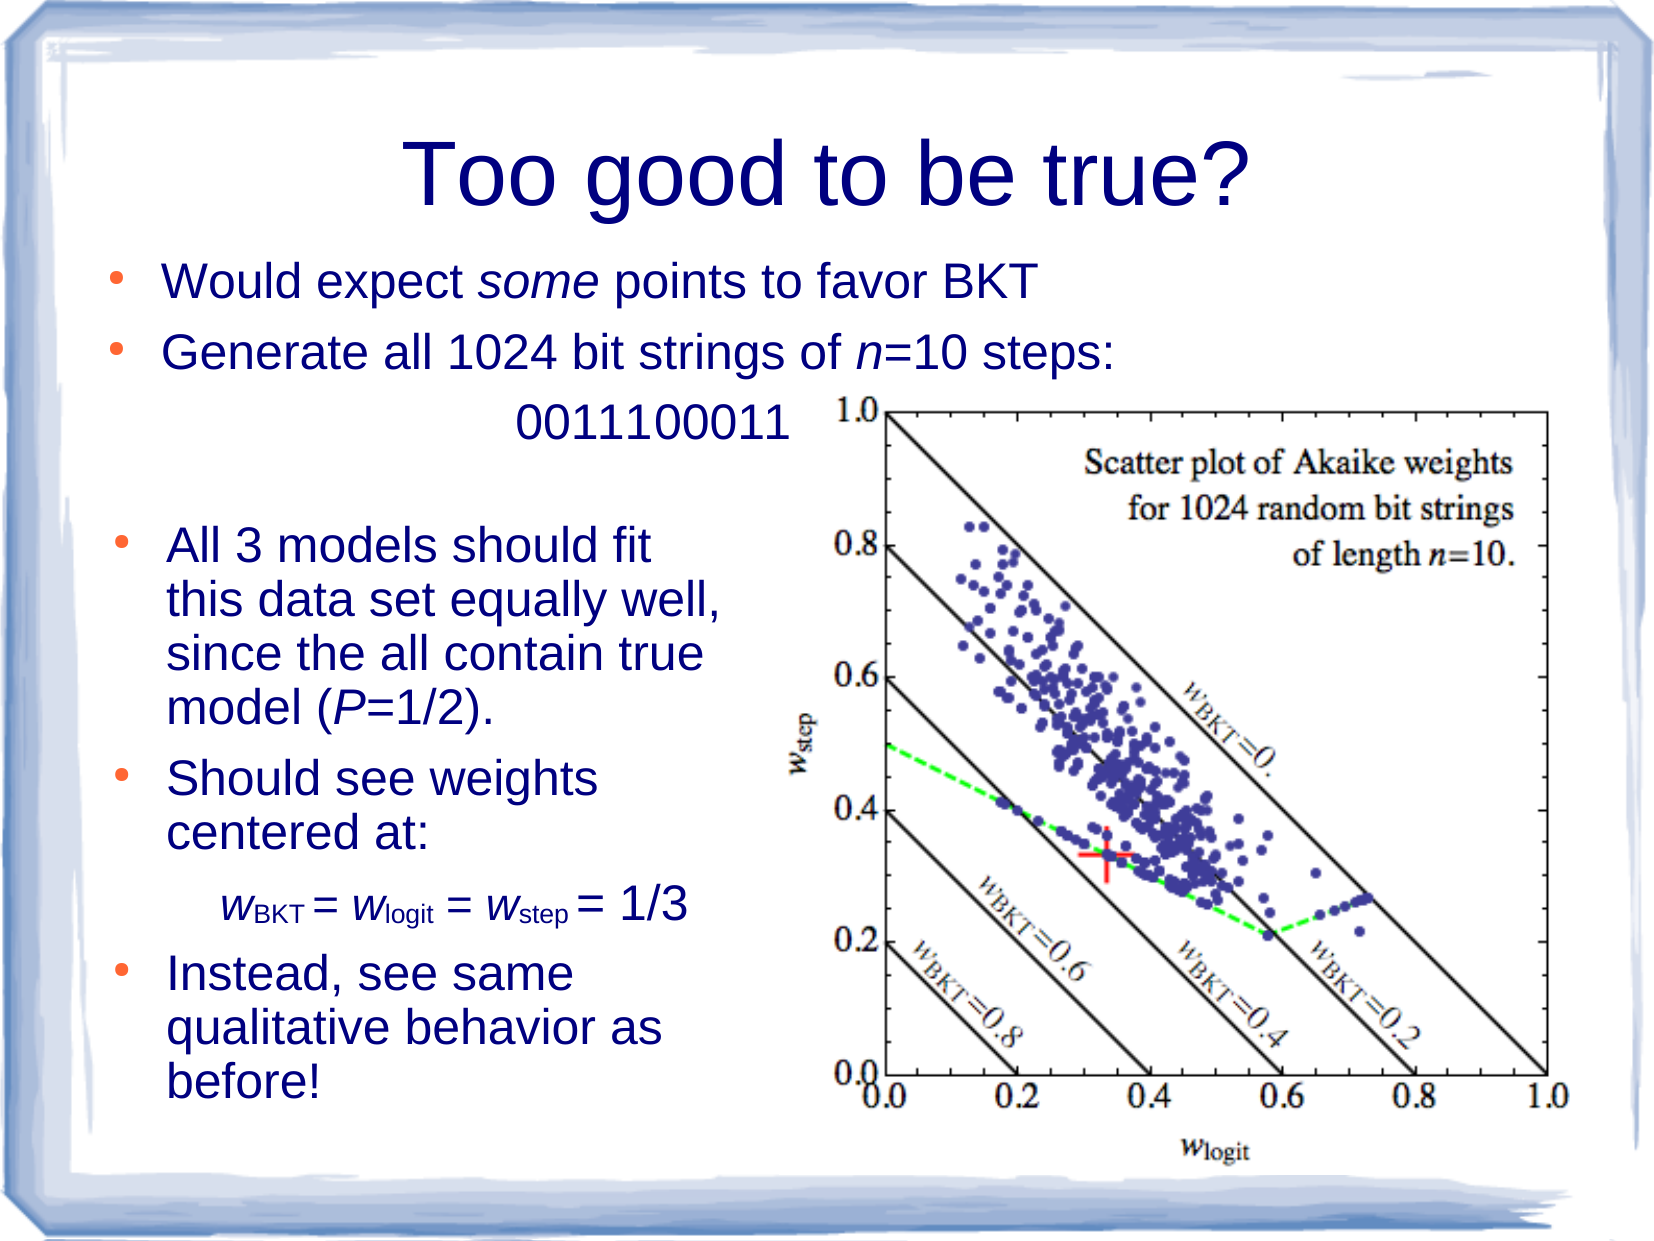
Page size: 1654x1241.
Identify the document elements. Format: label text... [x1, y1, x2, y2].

list All 3 models should fit this data set equally well, since the all contain true model (P=1/2). Should see weights centered at: wBKT = wlogit = wstep = 1/3 Instead, see same qualitative behavior as before! [80, 512, 756, 1130]
list Would expect some points to favor BKT Generate all 1024 bit strings of n=10 steps: 0011100011 [75, 247, 1163, 459]
picture [0, 0, 1654, 1241]
title Too good to be true? [124, 92, 1530, 245]
